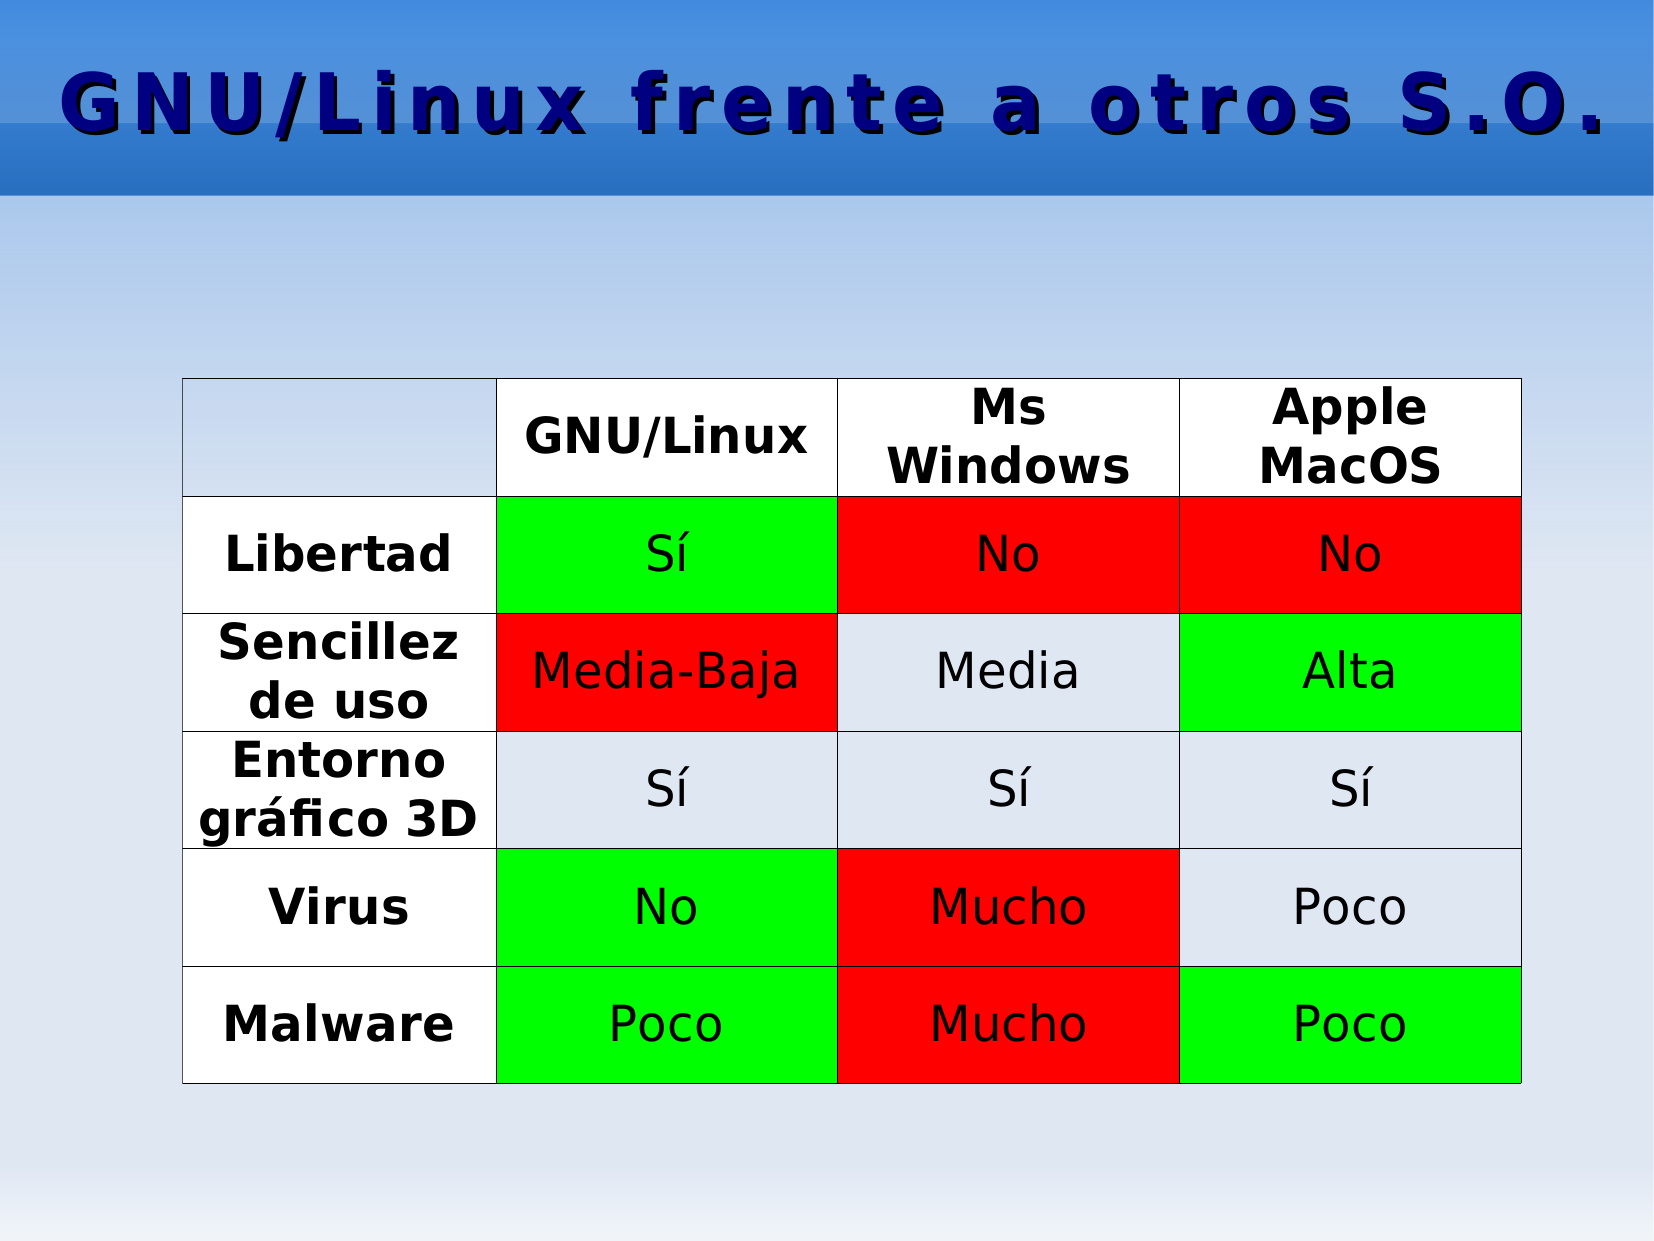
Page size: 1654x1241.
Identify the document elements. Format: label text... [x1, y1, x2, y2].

picture [0, 0, 1654, 1241]
chart [182, 377, 1649, 1147]
title GNU/Linux frente a otros S.O. [59, 29, 1654, 178]
